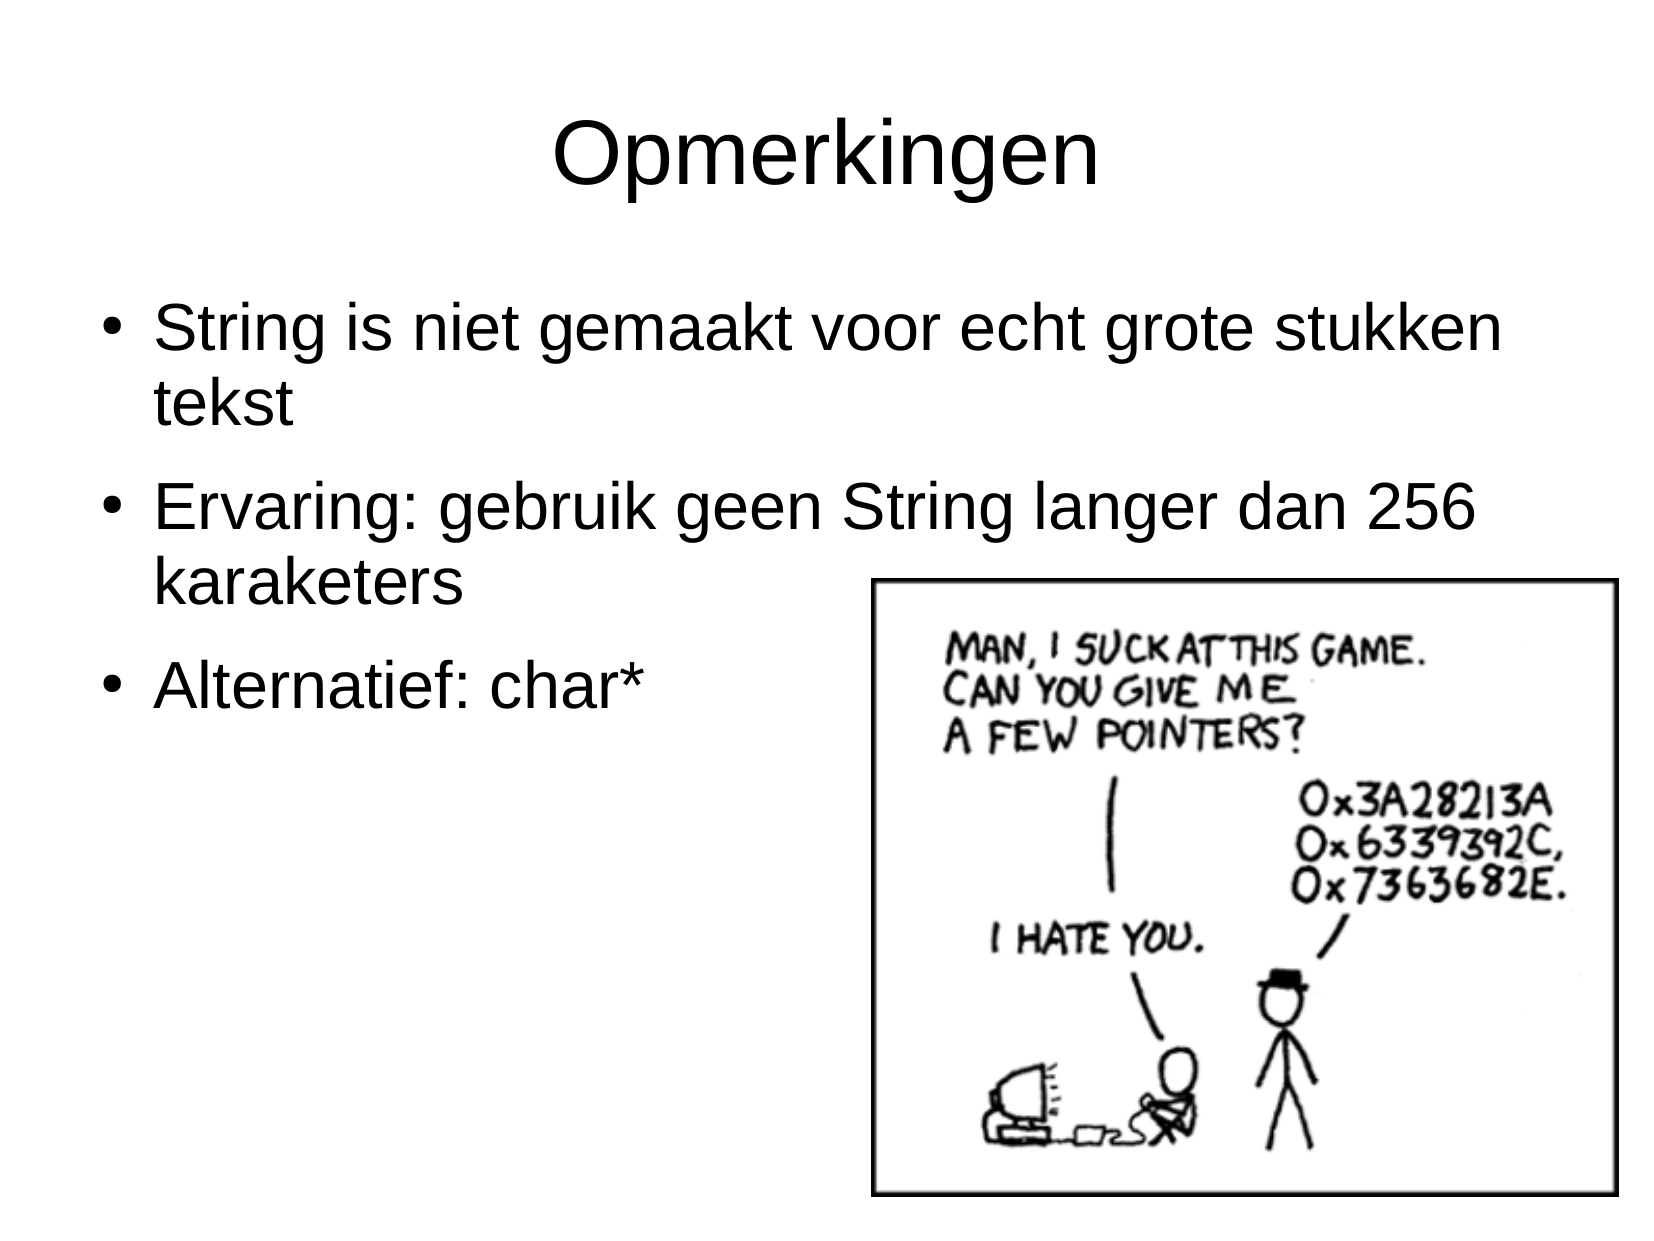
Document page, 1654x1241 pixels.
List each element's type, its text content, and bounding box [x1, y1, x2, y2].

picture [871, 578, 1619, 1197]
list String is niet gemaakt voor echt grote stukken tekst Ervaring: gebruik geen String langer dan 256 karaketers Alternatief: char* [82, 290, 1571, 1010]
title Opmerkingen [82, 49, 1571, 257]
